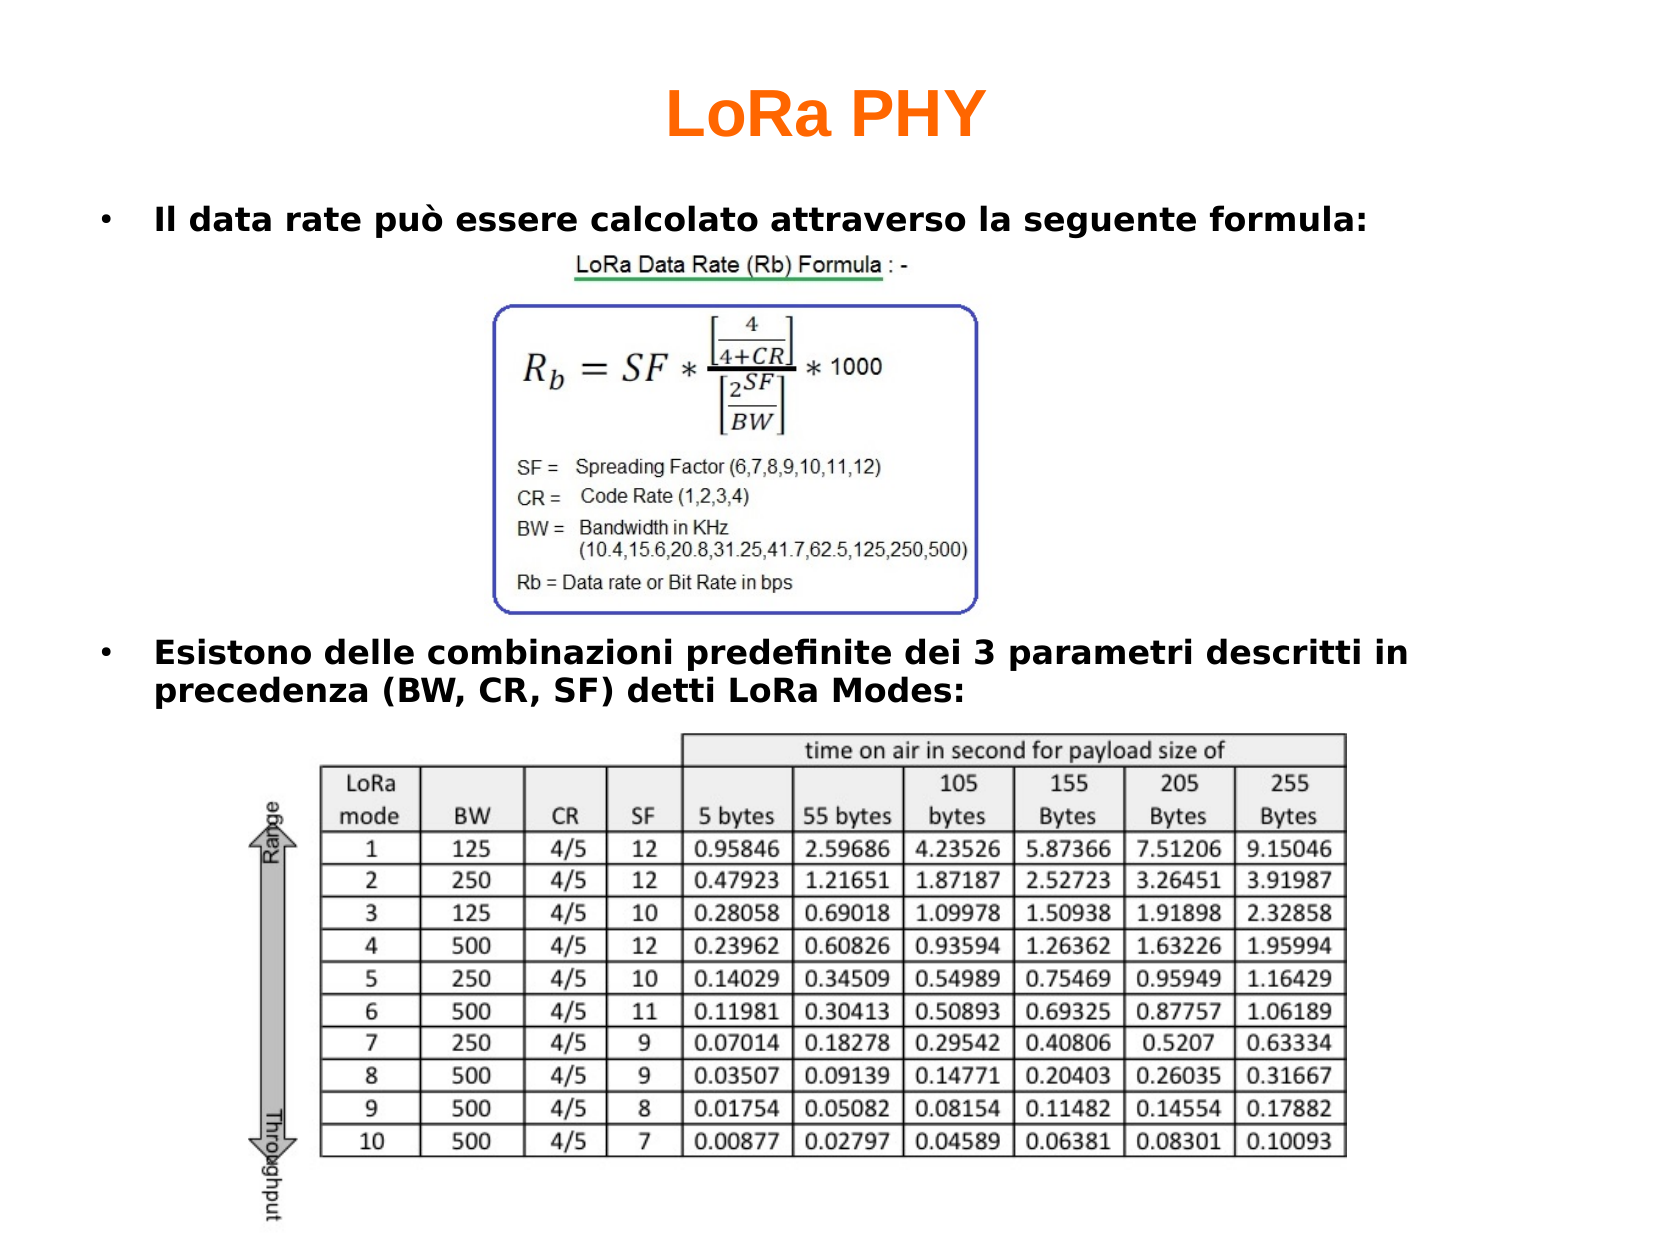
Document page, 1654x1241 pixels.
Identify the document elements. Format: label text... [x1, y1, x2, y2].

title LoRa PHY [82, 49, 1571, 178]
list Il data rate può essere calcolato attraverso la seguente formula: Esistono delle combinazioni predefinite dei 3 parametri descritti in precedenza (BW, CR, SF) detti LoRa Modes: [82, 200, 1571, 1182]
picture [248, 732, 1347, 1234]
picture [484, 236, 993, 633]
